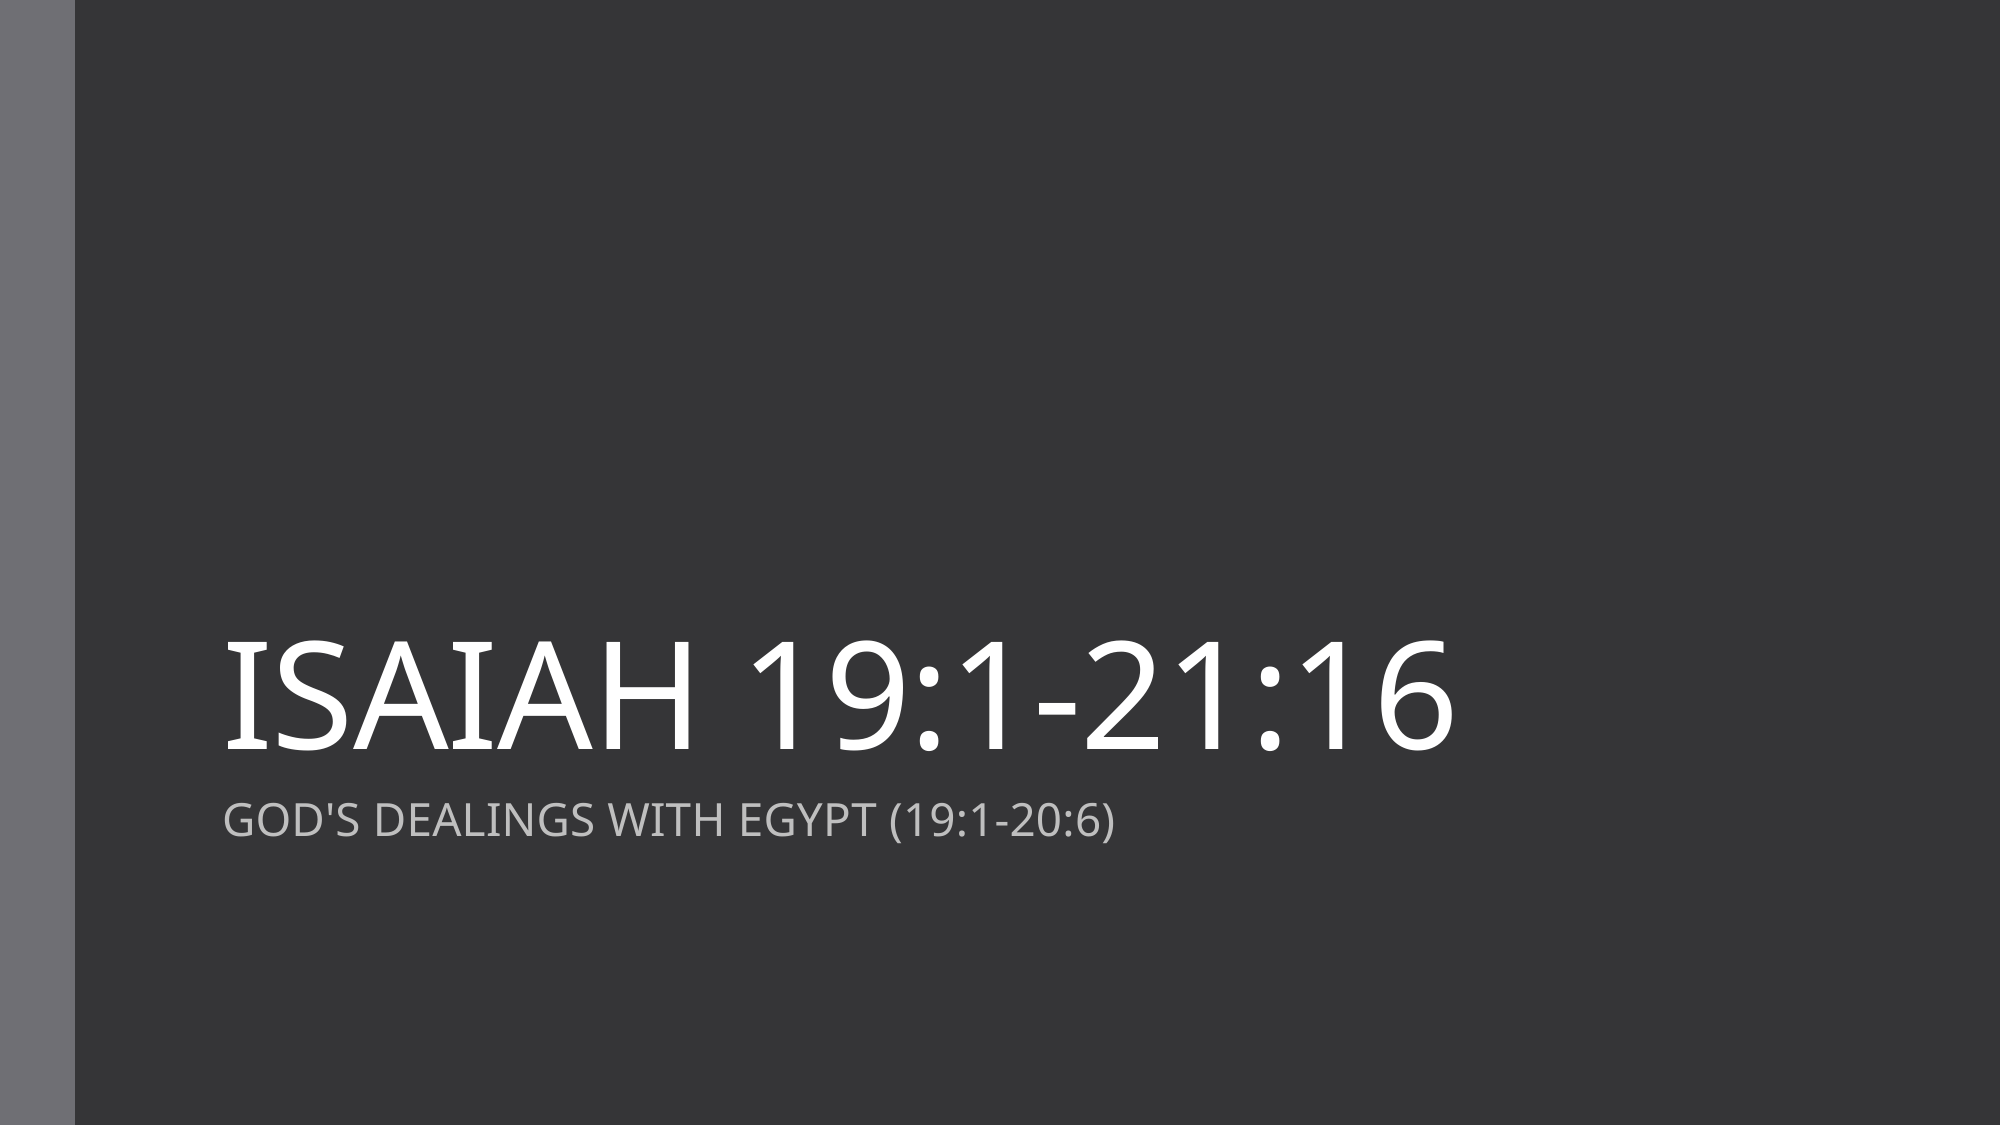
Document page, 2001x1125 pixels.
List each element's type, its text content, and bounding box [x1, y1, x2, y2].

subtitle GOD'S DEALINGS WITH EGYPT (19:1-20:6) [206, 787, 1752, 1066]
title ISAIAH 19:1-21:16 [206, 124, 1752, 787]
